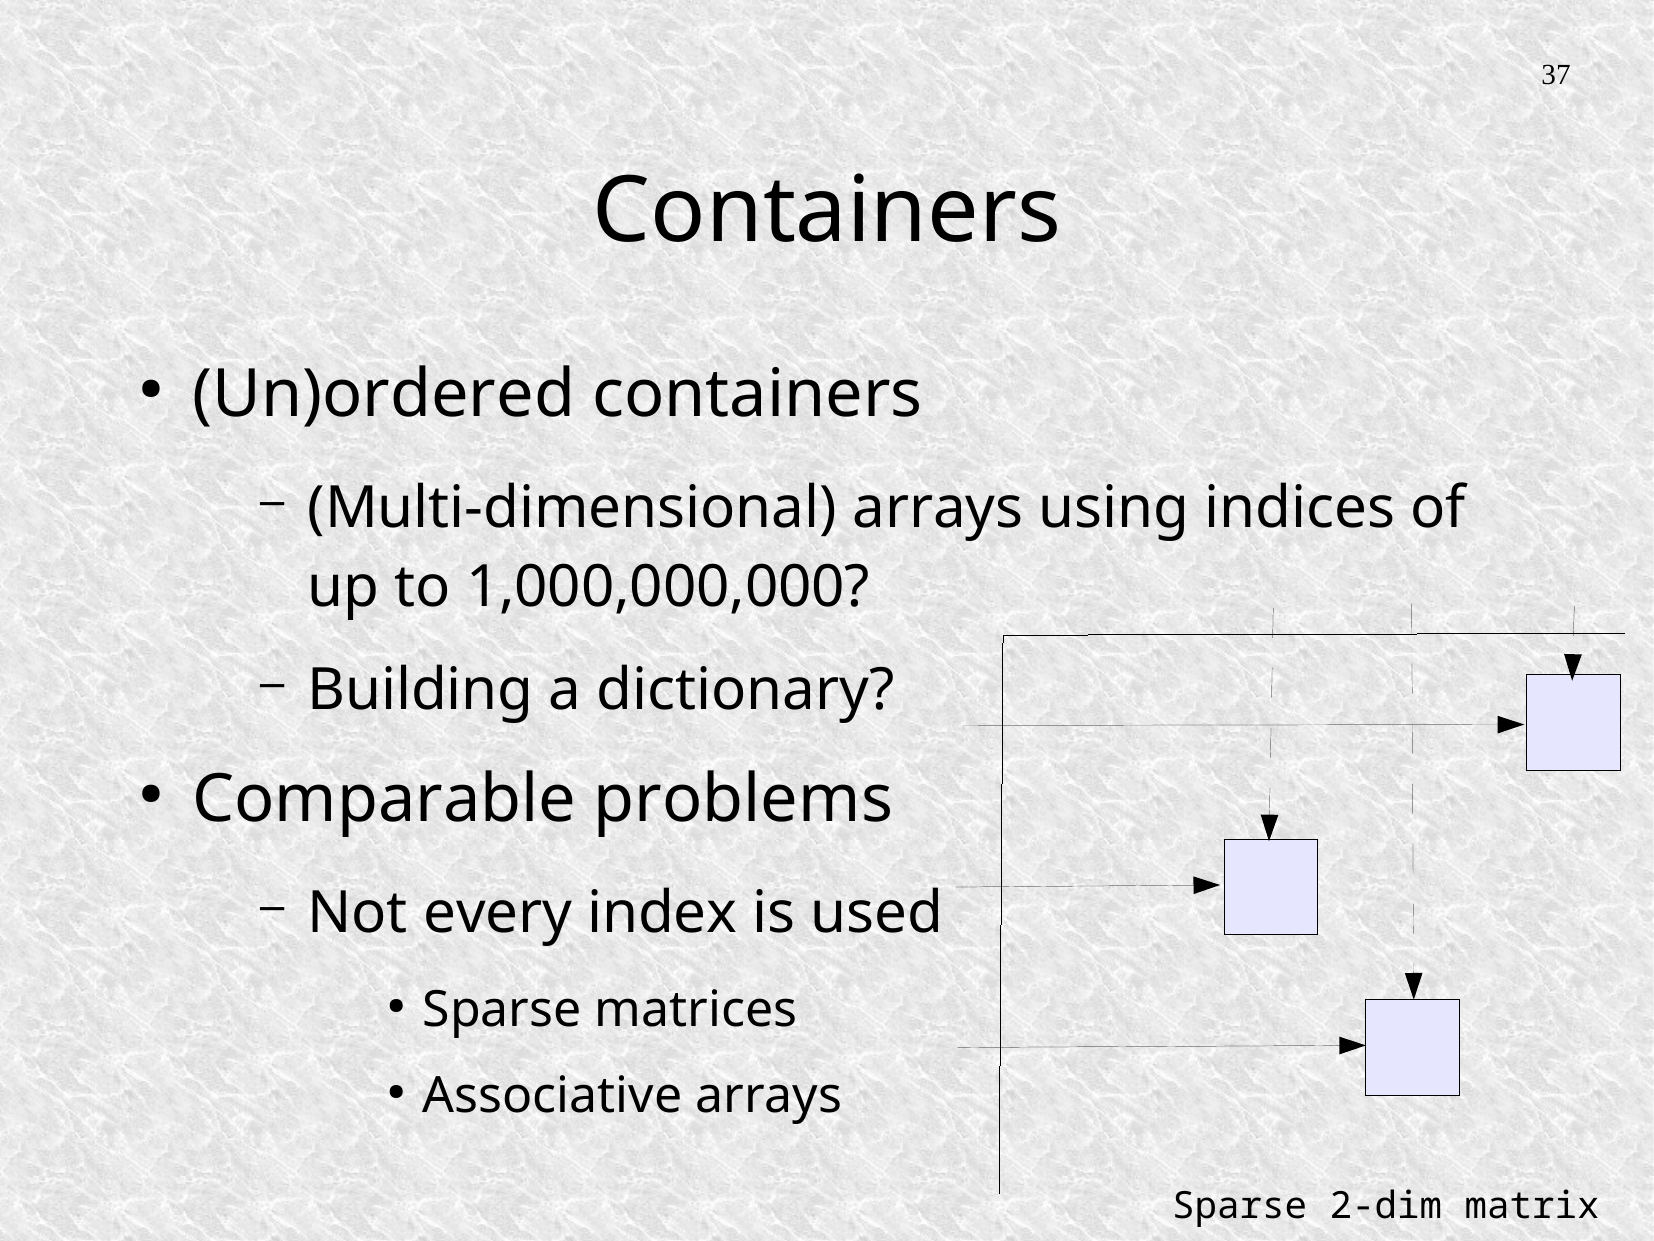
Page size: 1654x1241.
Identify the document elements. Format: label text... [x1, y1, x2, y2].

text_box [1526, 674, 1621, 771]
text_box [1224, 839, 1318, 935]
text_box Sparse 2-dim matrix [1172, 1178, 1600, 1223]
text_box [1365, 999, 1460, 1096]
picture [0, 0, 1654, 1241]
title Containers [121, 102, 1534, 311]
list (Un)ordered containers (Multi-dimensional) arrays using indices of up to 1,000,000,000? Building a dictionary? Comparable problems Not every index is used Sparse matrices Associative arrays [121, 344, 1534, 1188]
